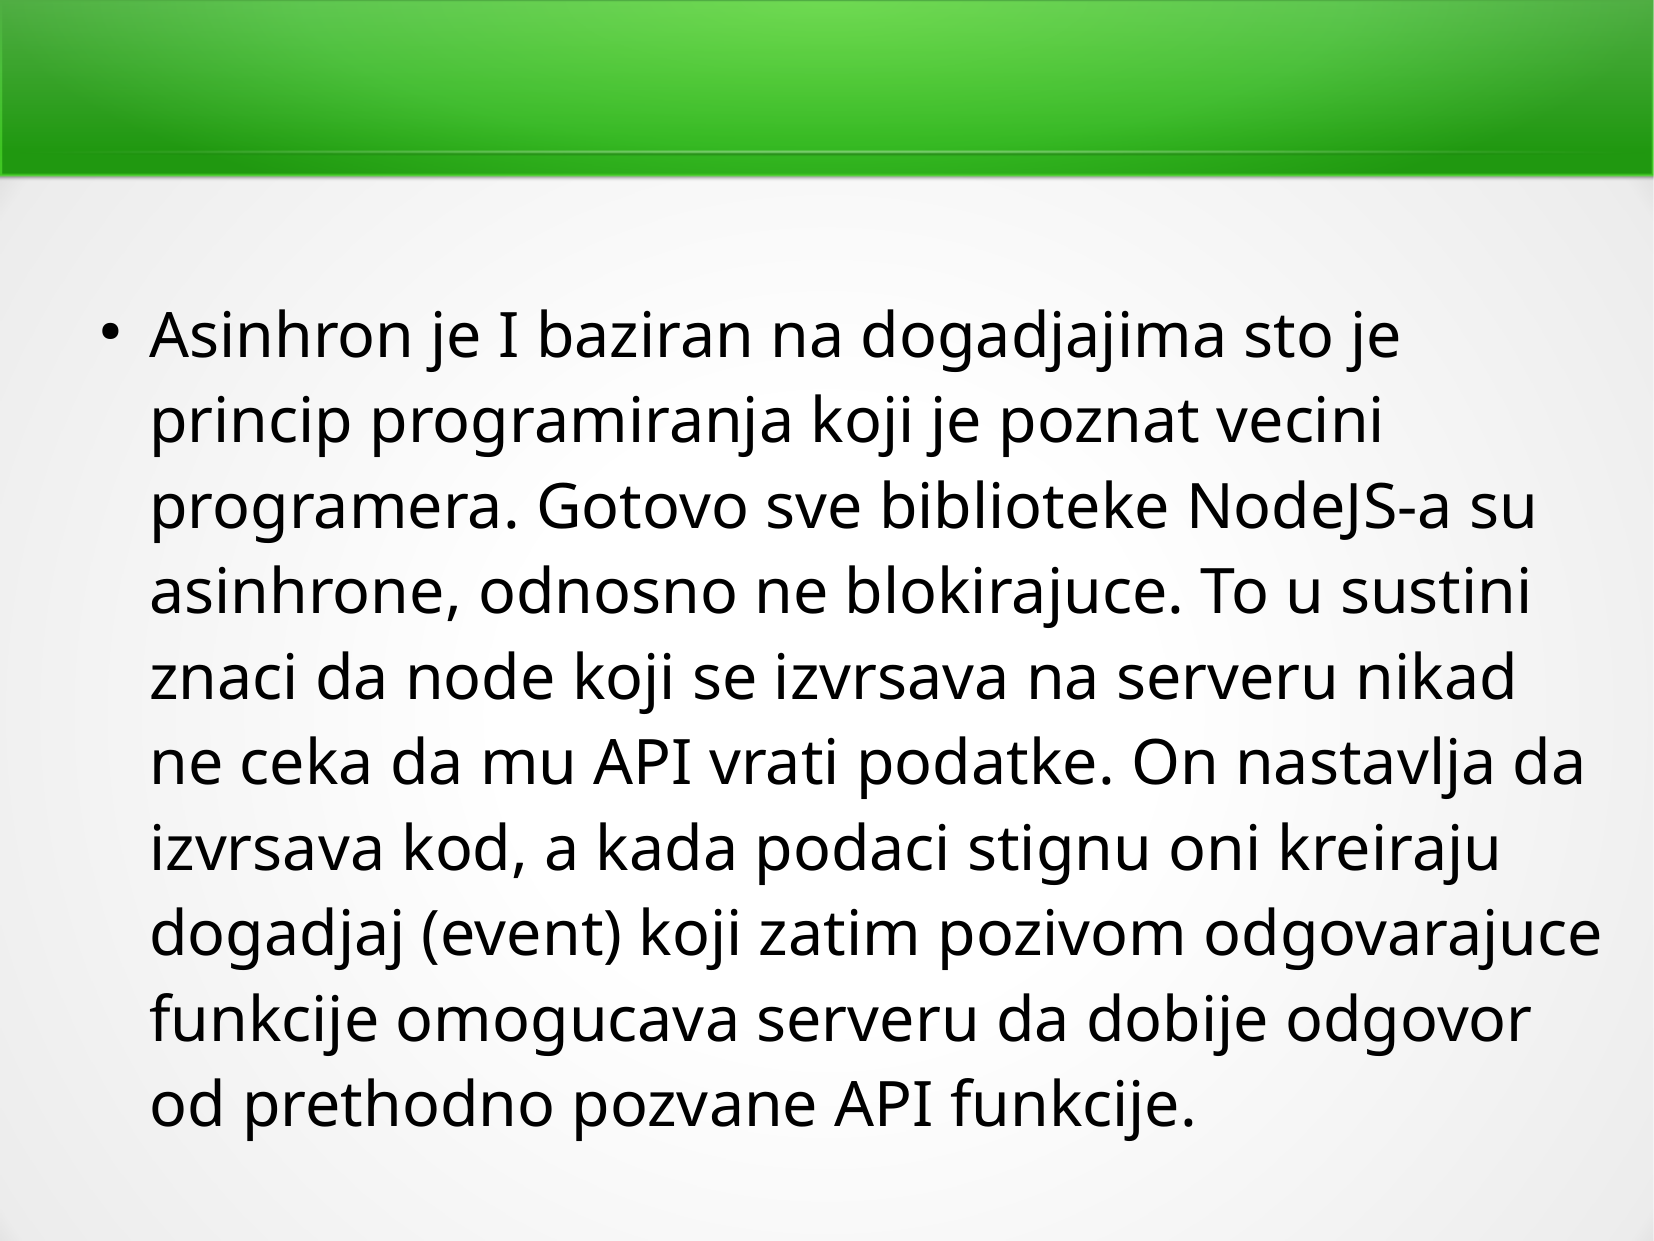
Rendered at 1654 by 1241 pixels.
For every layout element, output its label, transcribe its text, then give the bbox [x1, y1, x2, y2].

list Asinhron je I baziran na dogadjajima sto je princip programiranja koji je poznat vecini programera. Gotovo sve biblioteke NodeJS-a su asinhrone, odnosno ne blokirajuce. To u sustini znaci da node koji se izvrsava na serveru nikad ne ceka da mu API vrati podatke. On nastavlja da izvrsava kod, a kada podaci stignu oni kreiraju dogadjaj (event) koji zatim pozivom odgovarajuce funkcije omogucava serveru da dobije odgovor od prethodno pozvane API funkcije. [82, 290, 1606, 1216]
picture [0, 0, 1654, 1241]
